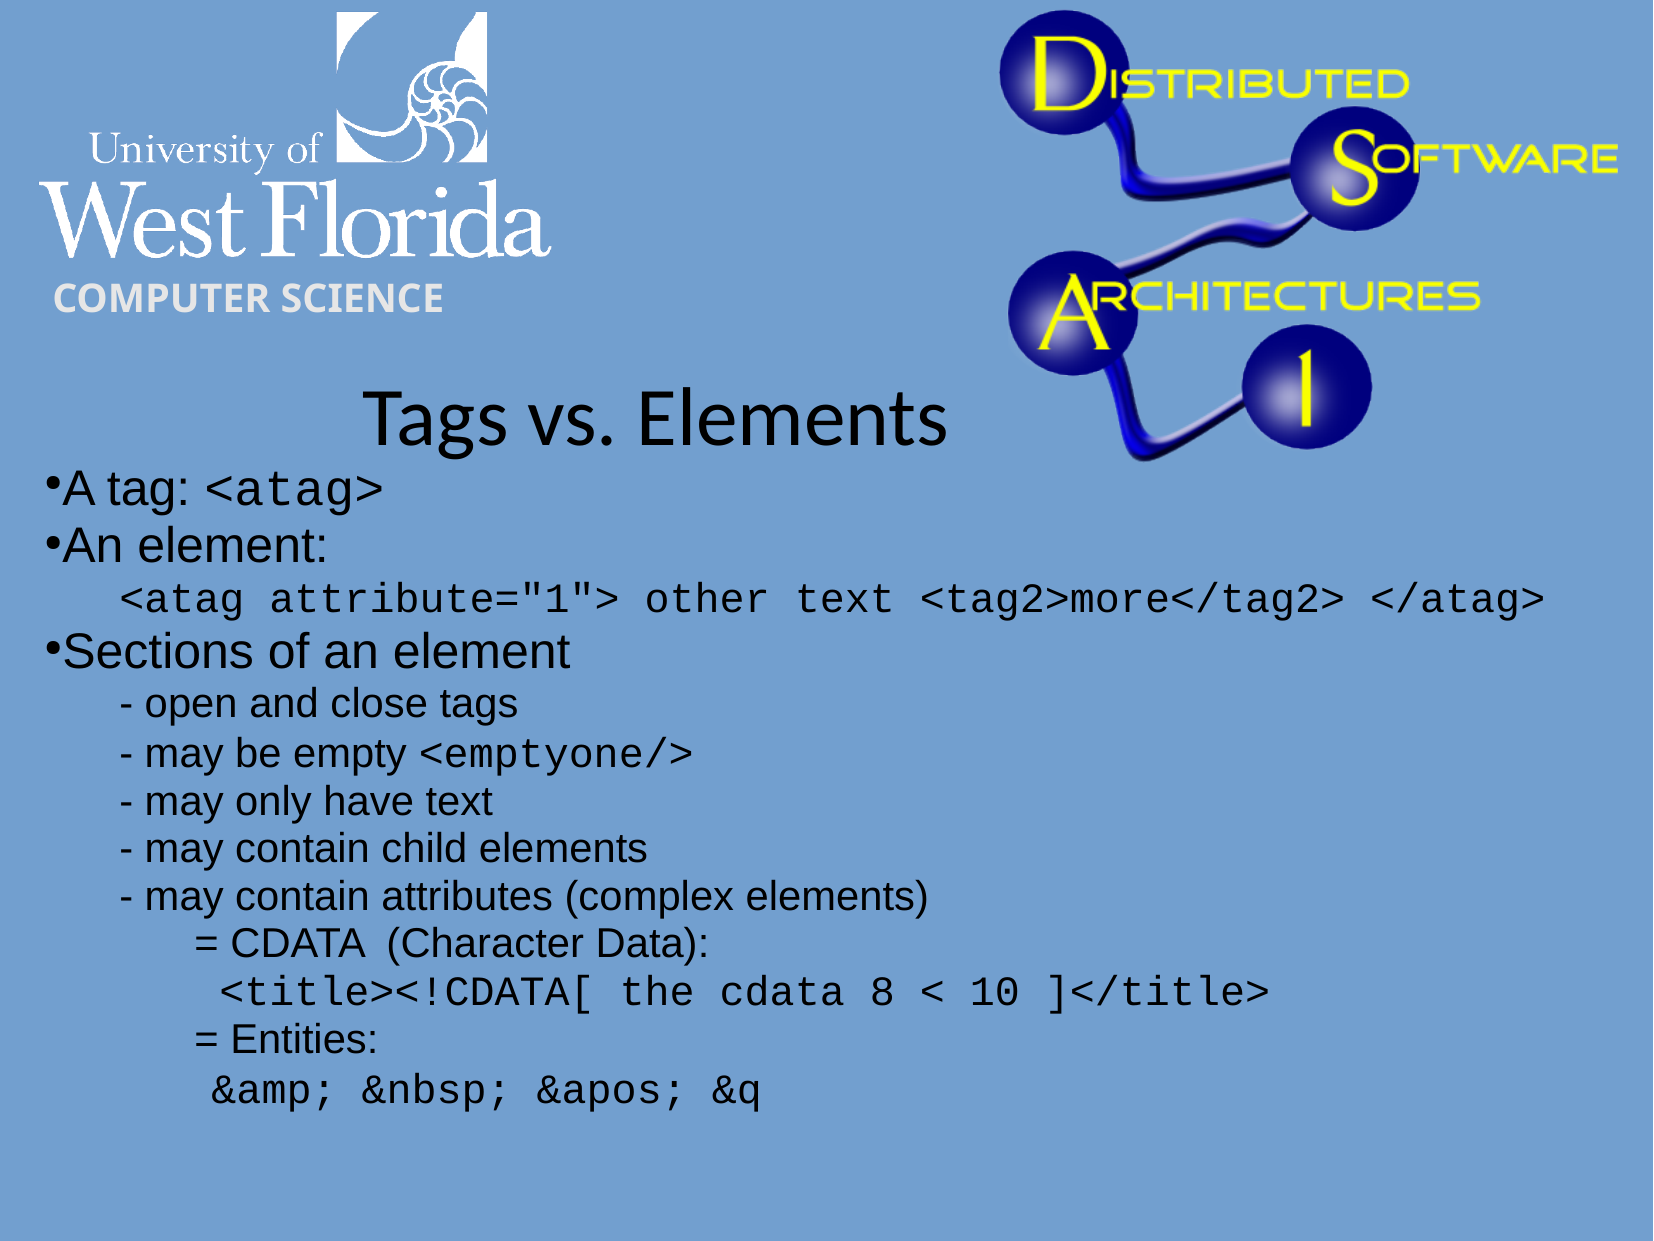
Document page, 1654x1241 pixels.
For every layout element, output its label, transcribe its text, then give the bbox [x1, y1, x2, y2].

picture [37, 0, 559, 262]
text_box A tag: <atag> An element: <atag attribute="1"> other text <tag2>more</tag2> </atag> Sections of an element - open and close tags - may be empty <emptyone/> - may only have text - may contain child elements - may contain attributes (complex elements) = CDATA (Character Data): <title><!CDATA[ the cdata 8 < 10 ]</title> = Entities: &amp; &nbsp; &apos; &q [29, 459, 1654, 1126]
text_box COMPUTER SCIENCE [37, 262, 563, 325]
picture [910, 0, 1654, 459]
title Tags vs. Elements [0, 354, 1313, 471]
